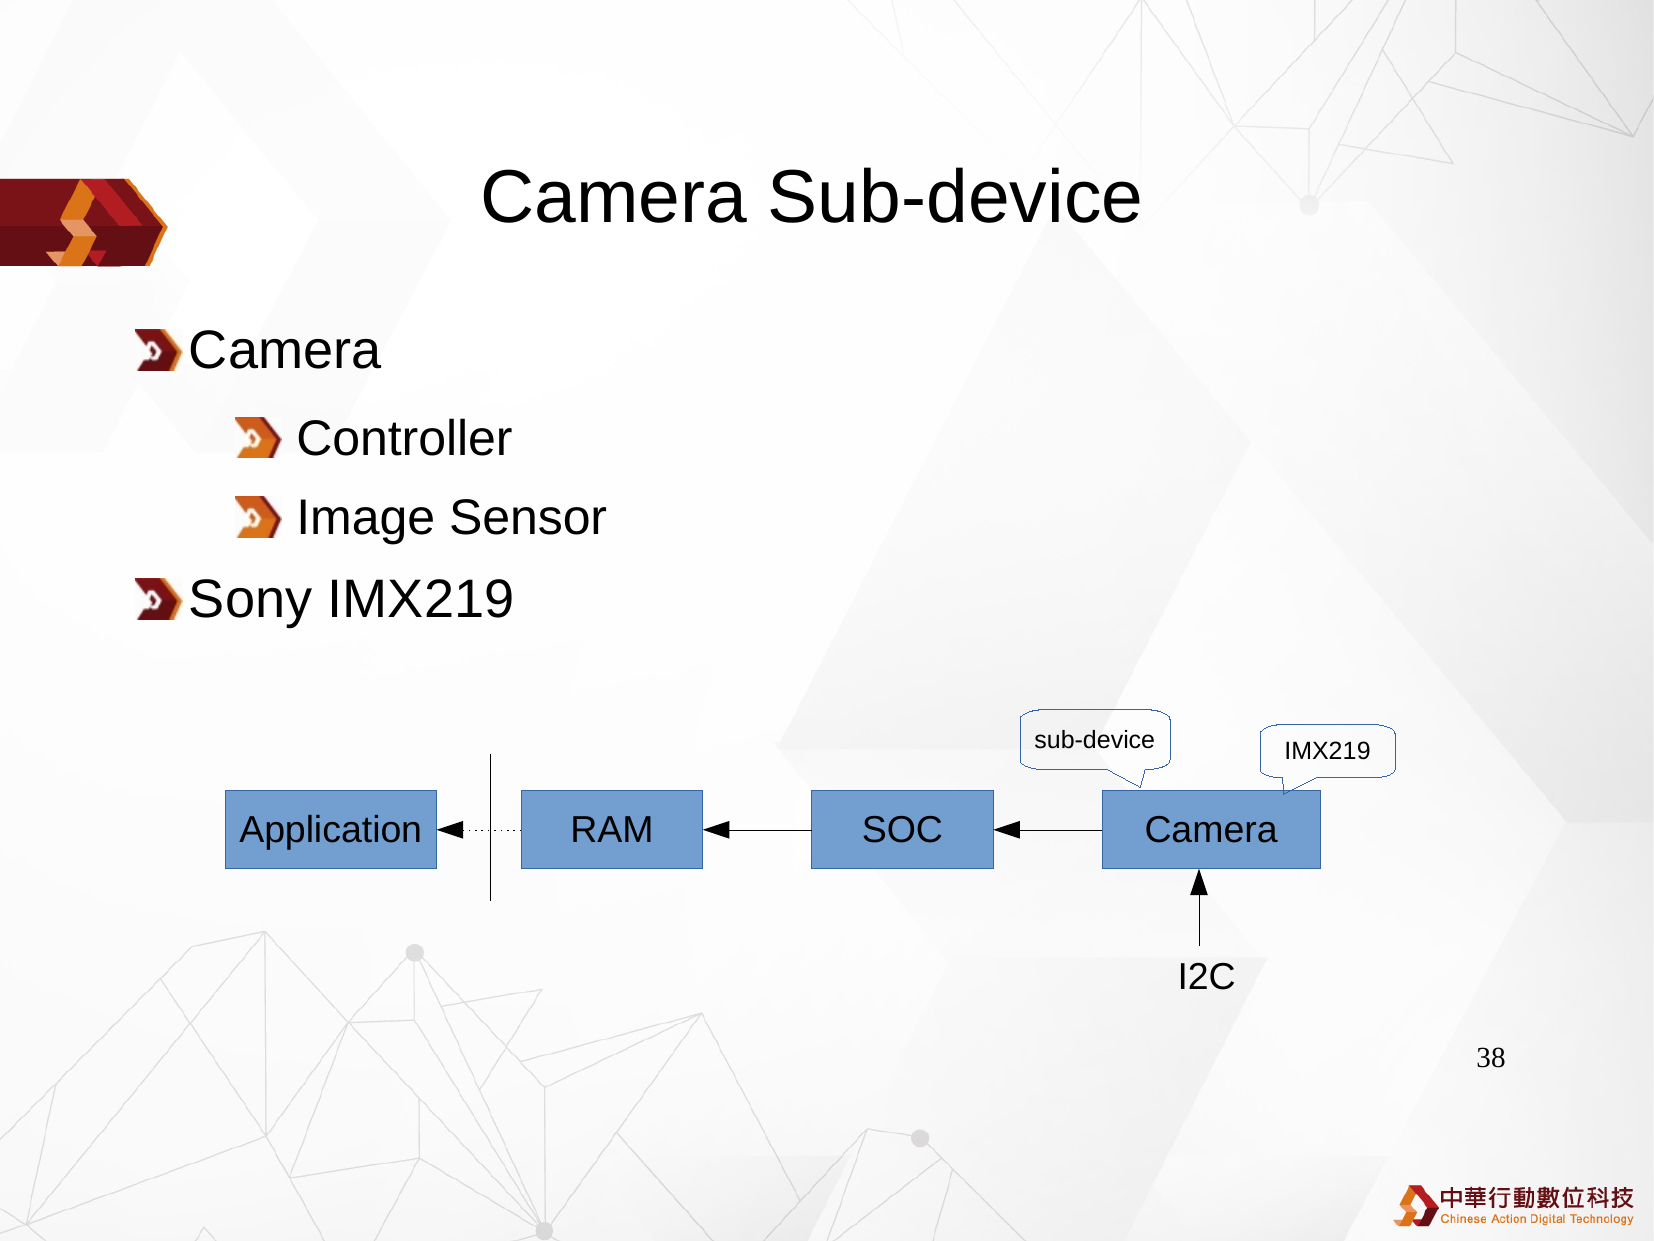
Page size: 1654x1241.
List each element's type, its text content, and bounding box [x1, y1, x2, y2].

title Camera Sub-device [118, 112, 1506, 281]
text_box SOC [811, 790, 994, 869]
text_box RAM [521, 790, 703, 869]
text_box Camera [1102, 790, 1321, 869]
text_box Application [225, 790, 437, 869]
list Camera Controller Image Sensor Sony IMX219 [118, 319, 1571, 736]
picture [0, 0, 1654, 1241]
text_box sub-device [1020, 709, 1171, 788]
text_box IMX219 [1260, 724, 1396, 795]
text_box I2C [1162, 948, 1261, 1006]
